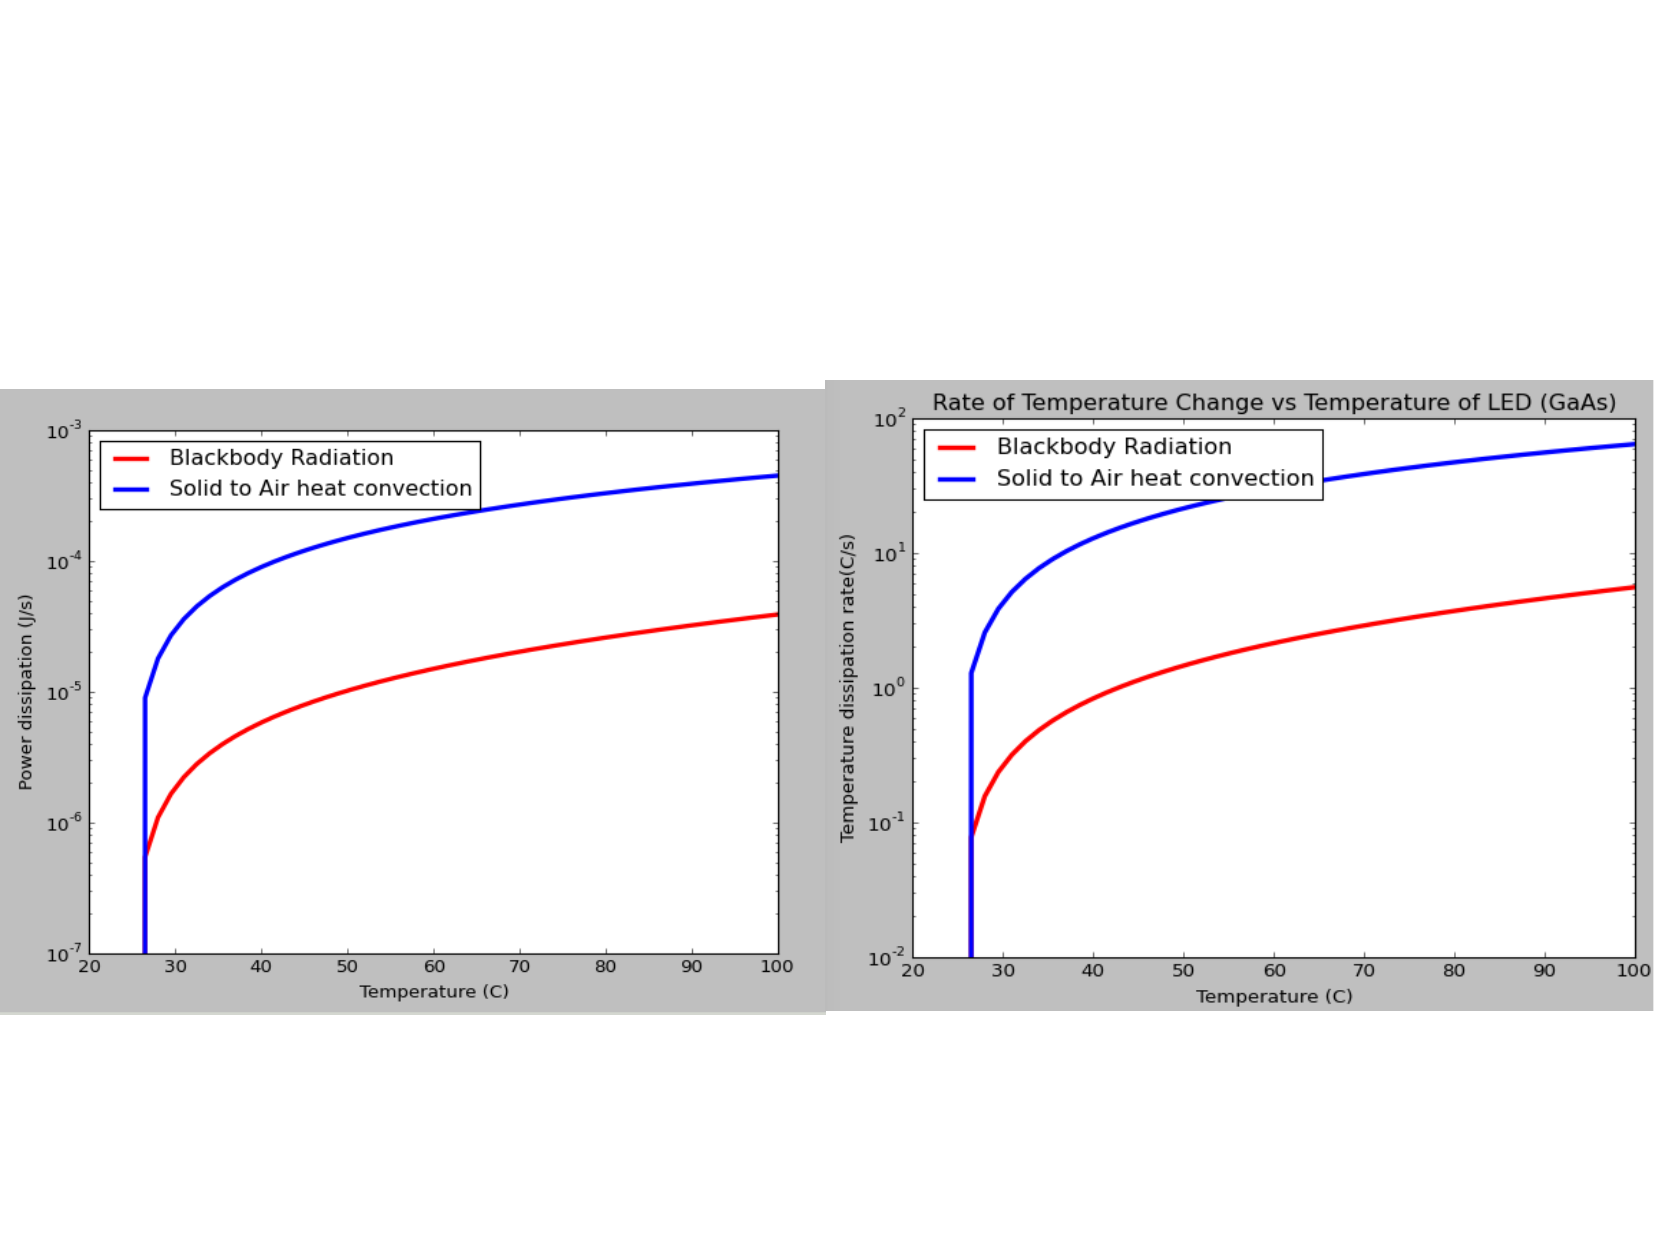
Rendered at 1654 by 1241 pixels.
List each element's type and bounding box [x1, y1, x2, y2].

picture [0, 380, 1654, 1015]
